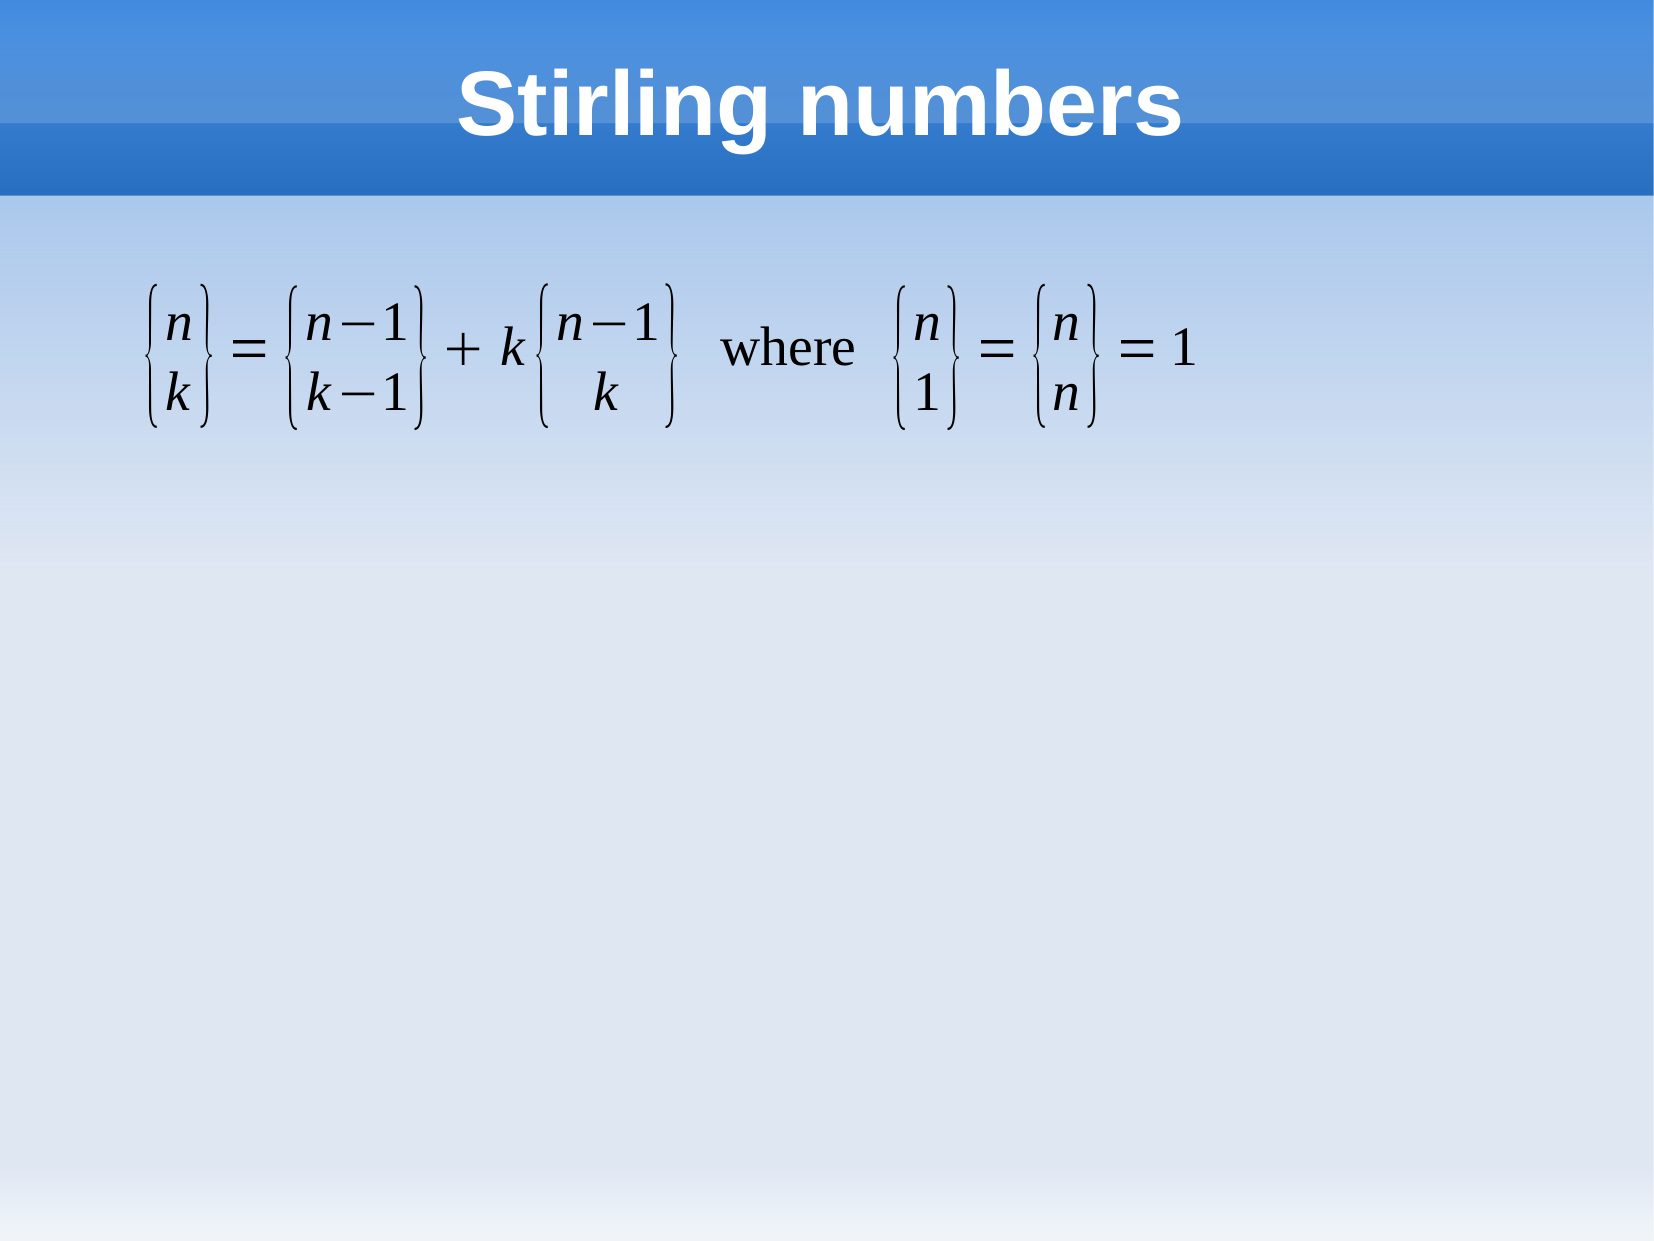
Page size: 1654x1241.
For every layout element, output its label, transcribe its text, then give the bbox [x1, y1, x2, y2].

title Stirling numbers [76, 7, 1565, 200]
picture [0, 0, 1654, 1241]
chart [137, 281, 1205, 433]
